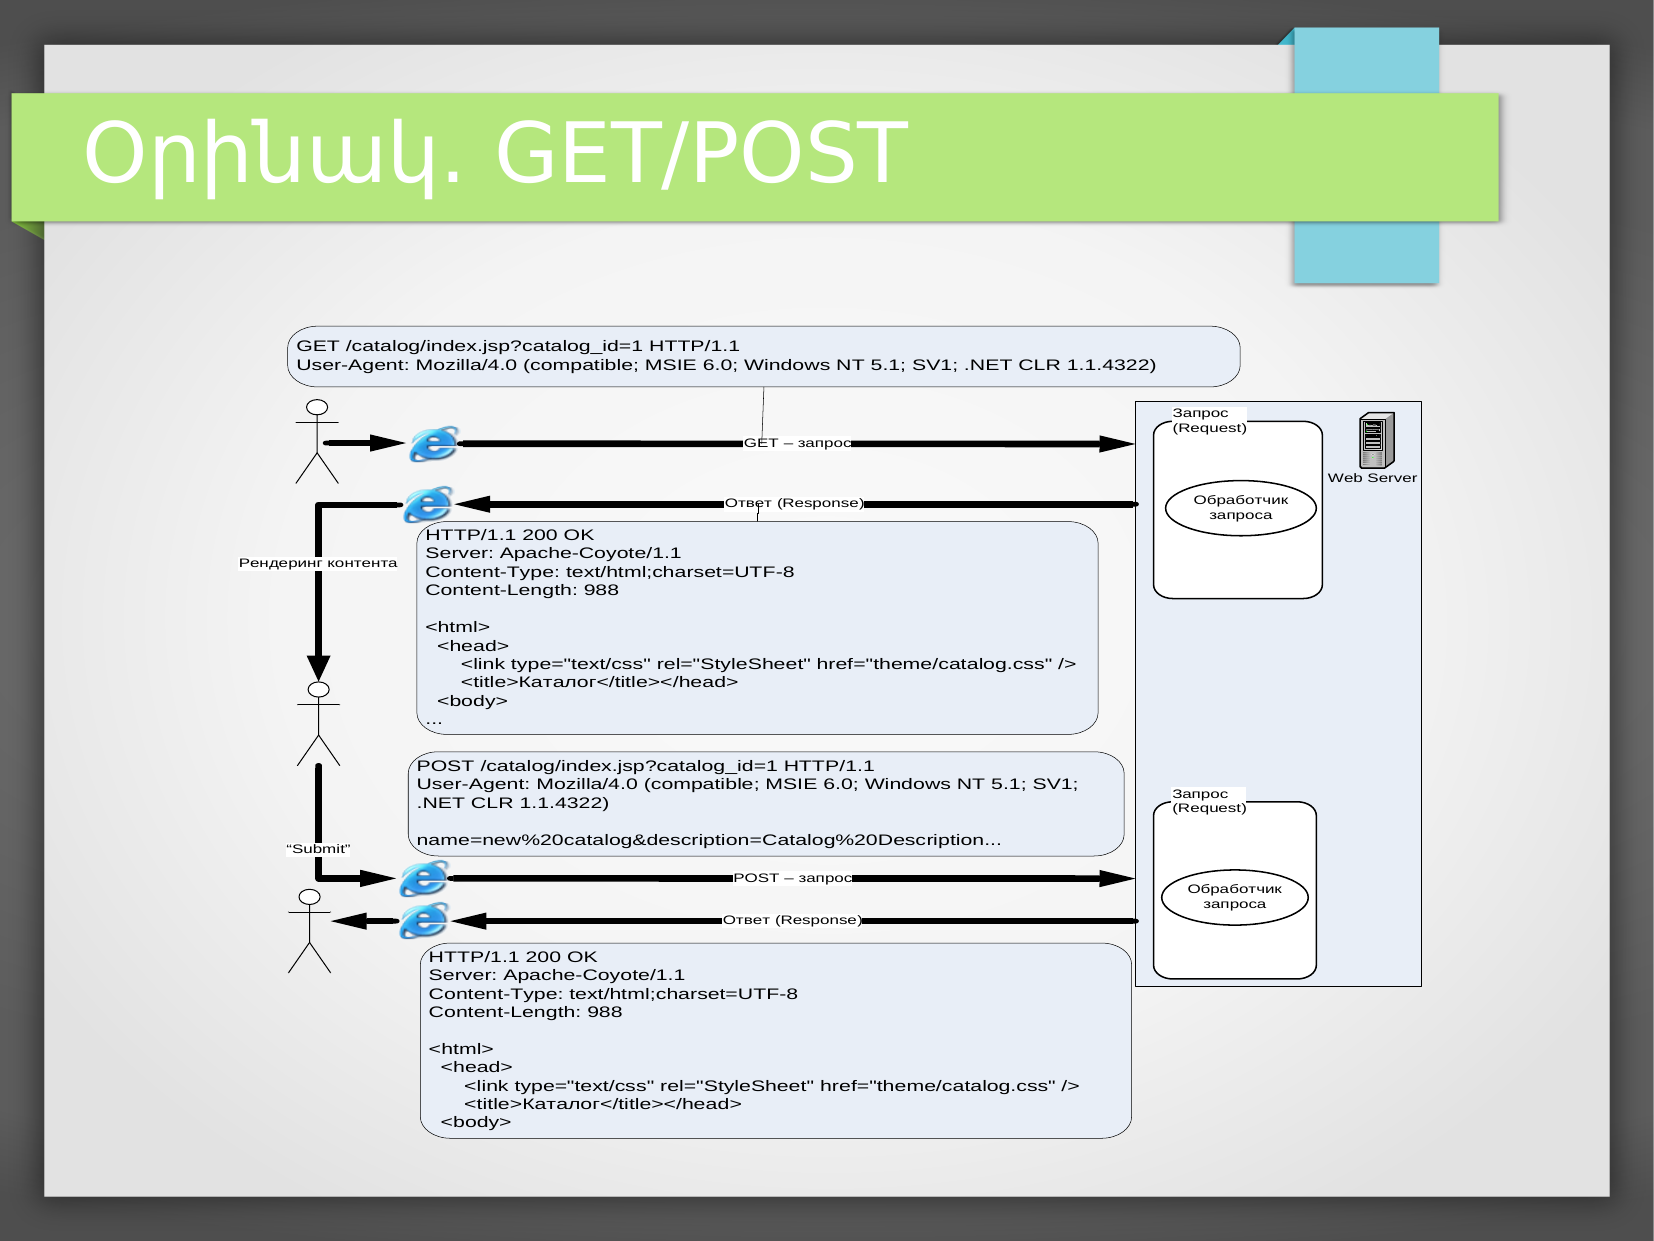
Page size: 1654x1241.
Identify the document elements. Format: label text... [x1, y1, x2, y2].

chart [225, 315, 1471, 1141]
title Օրինակ․ GET/POST [82, 94, 1264, 213]
picture [0, 0, 1654, 1241]
